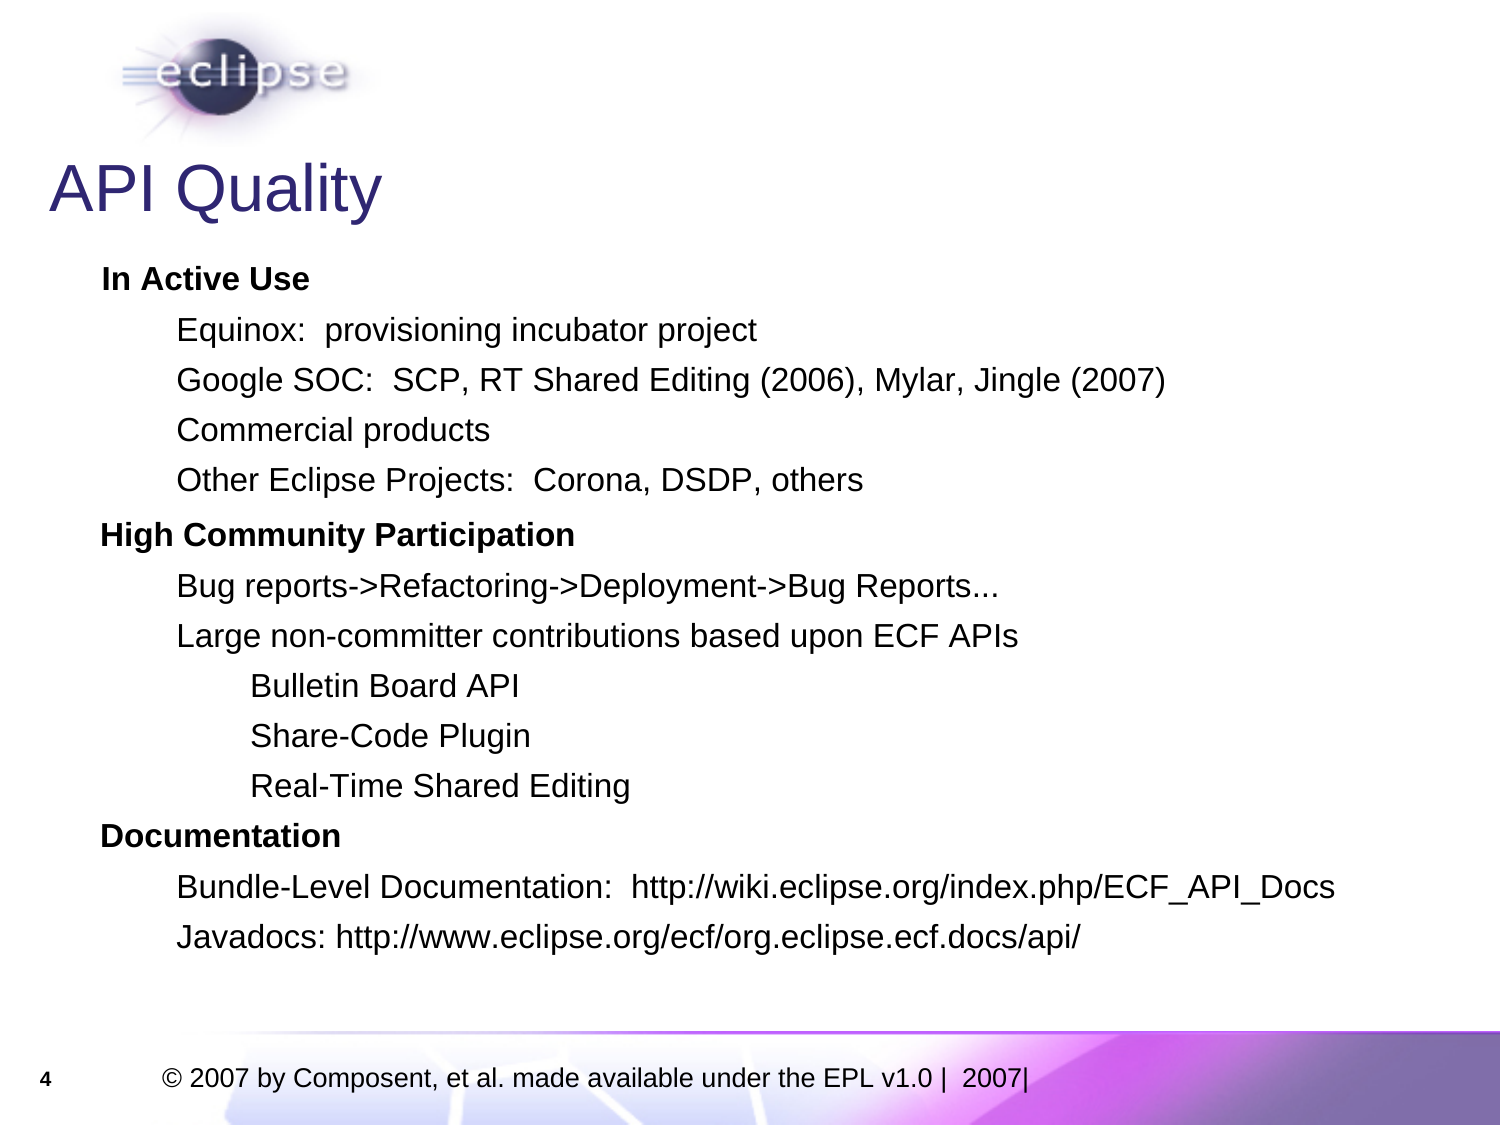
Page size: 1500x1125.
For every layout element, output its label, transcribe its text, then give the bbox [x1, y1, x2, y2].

list In Active Use Equinox: provisioning incubator project Google SOC: SCP, RT Shared Editing (2006), Mylar, Jingle (2007) Commercial products Other Eclipse Projects: Corona, DSDP, others High Community Participation Bug reports->Refactoring->Deployment->Bug Reports... Large non-committer contributions based upon ECF APIs Bulletin Board API Share-Code Plugin Real-Time Shared Editing Documentation Bundle-Level Documentation: http://wiki.eclipse.org/index.php/ECF_API_Docs Javadocs: http://www.eclipse.org/ecf/org.eclipse.ecf.docs/api/ [85, 252, 1399, 1033]
picture [87, 12, 389, 147]
title API Quality [34, 149, 1388, 241]
picture [92, 1031, 1500, 1125]
